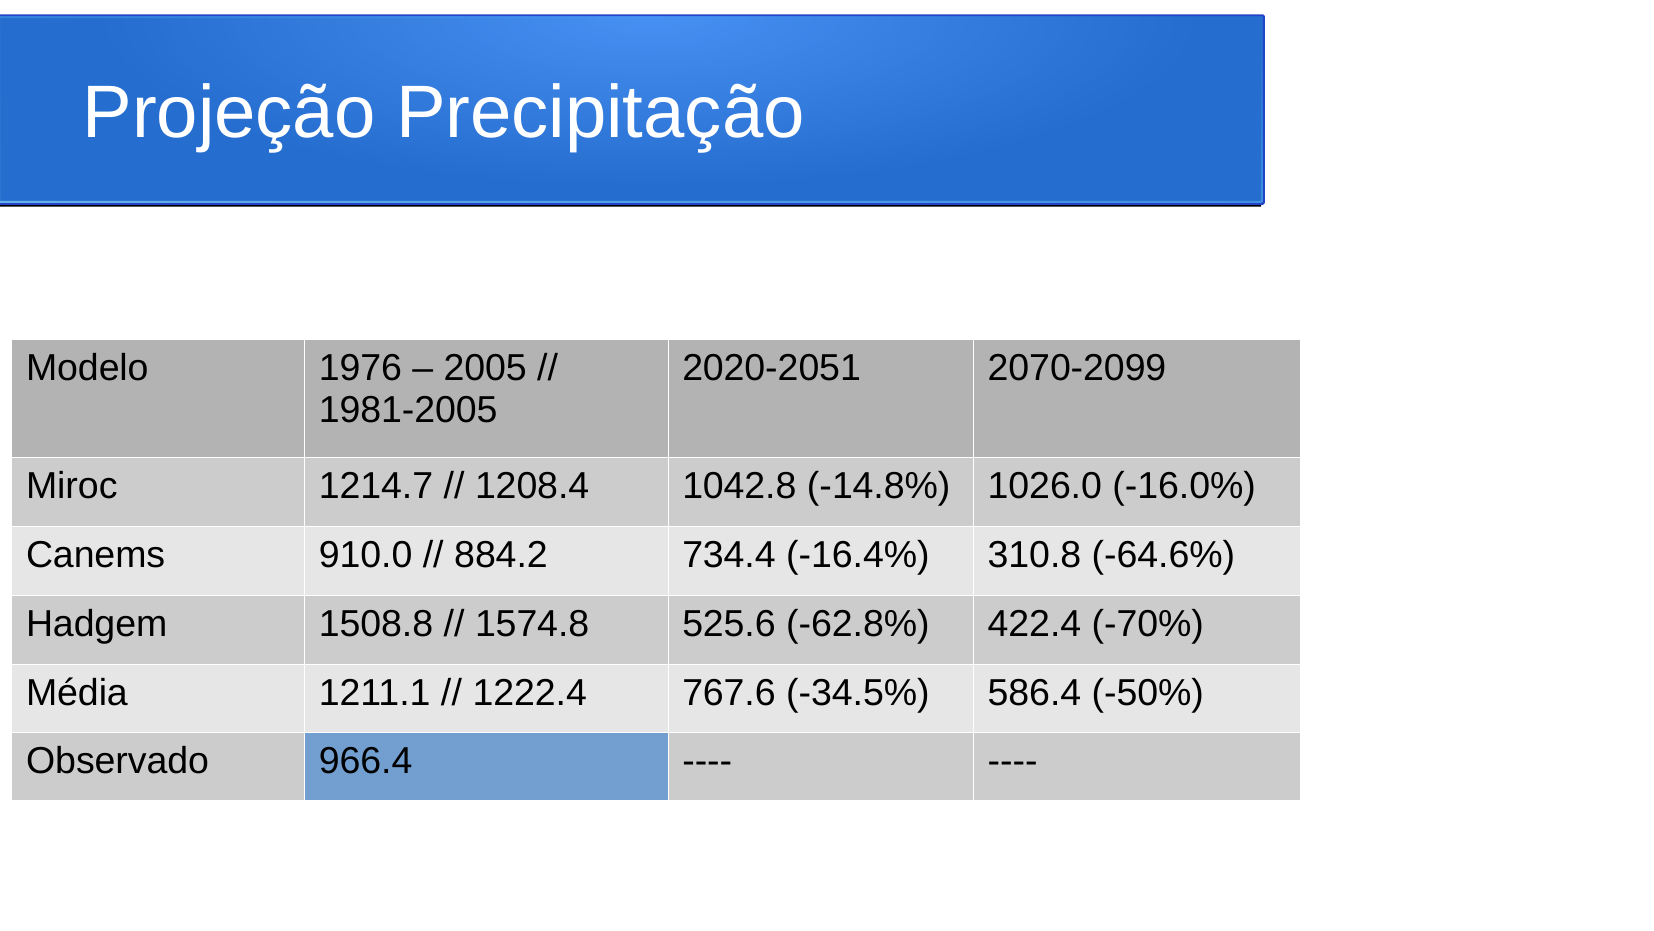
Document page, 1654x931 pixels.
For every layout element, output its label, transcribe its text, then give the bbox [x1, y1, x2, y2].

table_cell 966.4 [305, 733, 668, 800]
table_header Modelo [12, 340, 304, 457]
table_cell 525.6 (-62.8%) [669, 596, 973, 664]
table_cell Observado [12, 733, 304, 800]
table_cell 310.8 (-64.6%) [974, 527, 1300, 595]
table_cell 767.6 (-34.5%) [669, 665, 973, 732]
table_cell 1508.8 // 1574.8 [305, 596, 668, 664]
table_cell Hadgem [12, 596, 304, 664]
table_header 1976 – 2005 // 1981-2005 [305, 340, 668, 457]
table_cell 910.0 // 884.2 [305, 527, 668, 595]
table_cell ---- [974, 733, 1300, 800]
table_cell 1042.8 (-14.8%) [669, 458, 973, 526]
table_cell 1026.0 (-16.0%) [974, 458, 1300, 526]
table_cell 422.4 (-70%) [974, 596, 1300, 664]
table_cell 1211.1 // 1222.4 [305, 665, 668, 732]
table_cell Miroc [12, 458, 304, 526]
title Projeção Precipitação [82, 29, 1235, 196]
table_cell Canems [12, 527, 304, 595]
table_header 2020-2051 [669, 340, 973, 457]
table_cell Média [12, 665, 304, 732]
table_cell 586.4 (-50%) [974, 665, 1300, 732]
table_cell ---- [669, 733, 973, 800]
table_cell 734.4 (-16.4%) [669, 527, 973, 595]
table_cell 1214.7 // 1208.4 [305, 458, 668, 526]
table_header 2070-2099 [974, 340, 1300, 457]
